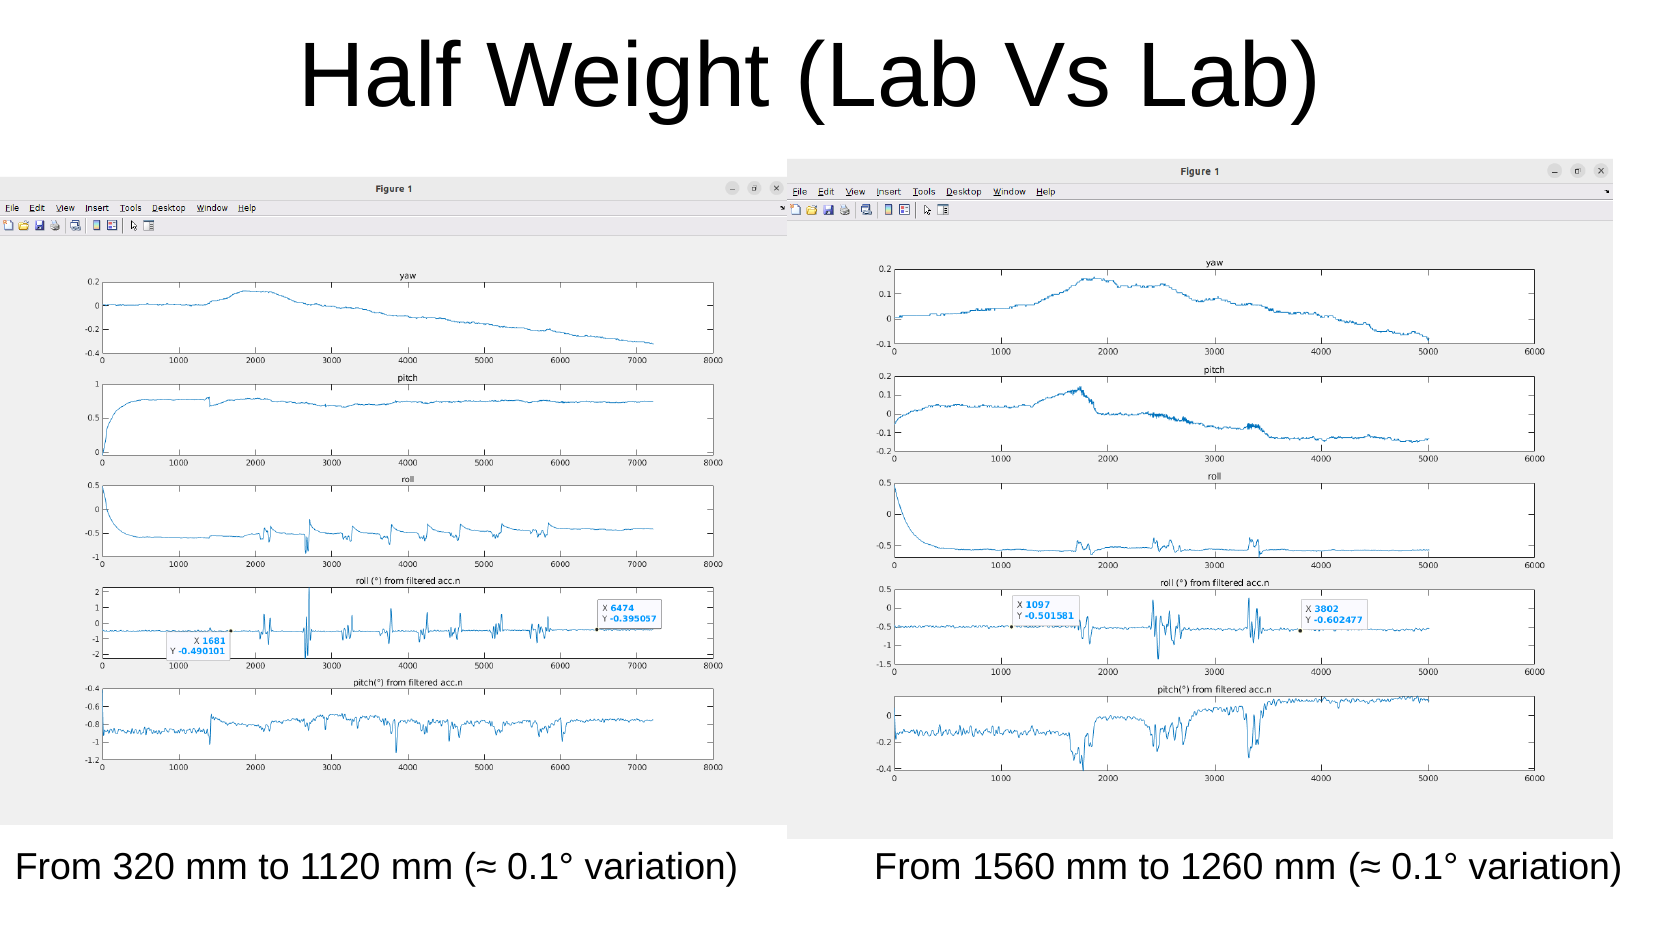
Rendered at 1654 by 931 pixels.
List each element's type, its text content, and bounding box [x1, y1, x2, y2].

title Half Weight (Lab Vs Lab) [82, 23, 1538, 127]
picture [0, 158, 1613, 839]
text_box From 320 mm to 1120 mm (≈ 0.1° variation) From 1560 mm to 1260 mm (≈ 0.1° variation) [0, 838, 1651, 931]
